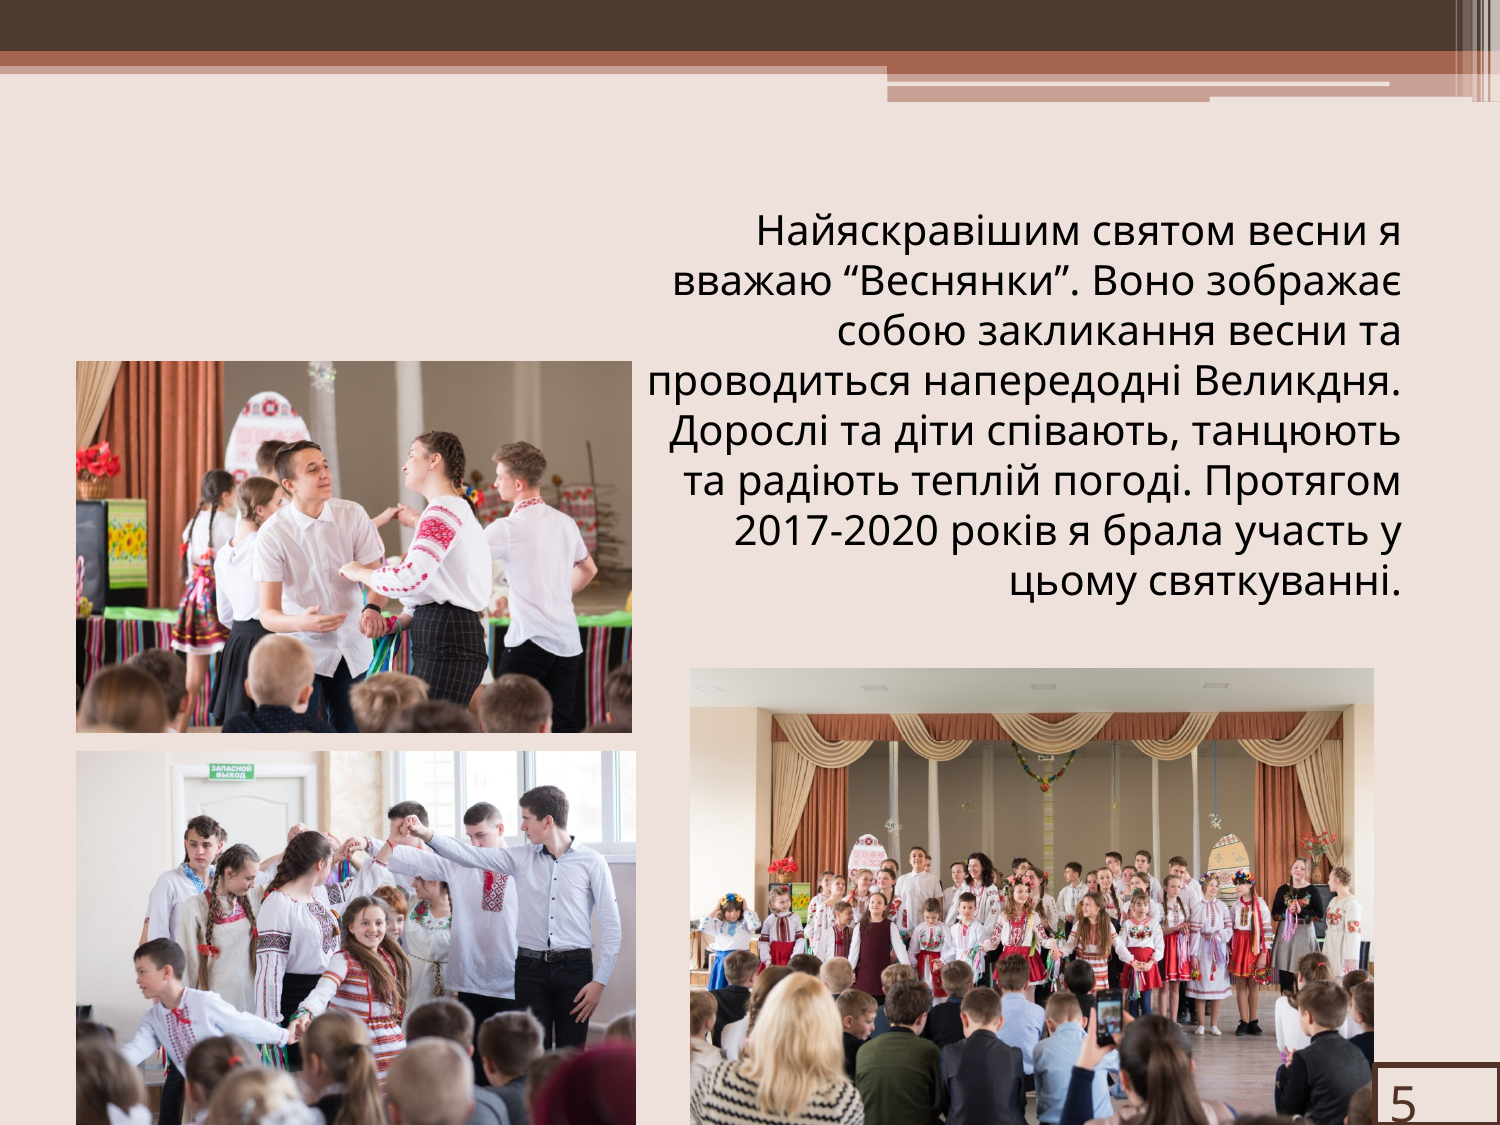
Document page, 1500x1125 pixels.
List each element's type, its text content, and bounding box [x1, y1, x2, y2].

picture [76, 751, 636, 1125]
picture [76, 361, 632, 733]
picture [690, 668, 1374, 1125]
text_box 5 [1374, 1065, 1500, 1125]
text_box Найяскравішим святом весни я вважаю “Веснянки”. Воно зображає собою закликання весни та проводиться напередодні Великдня. Дорослі та діти співають, танцюють та радіють теплій погоді. Протягом 2017-2020 років я брала участь у цьому святкуванні. [631, 196, 1424, 616]
